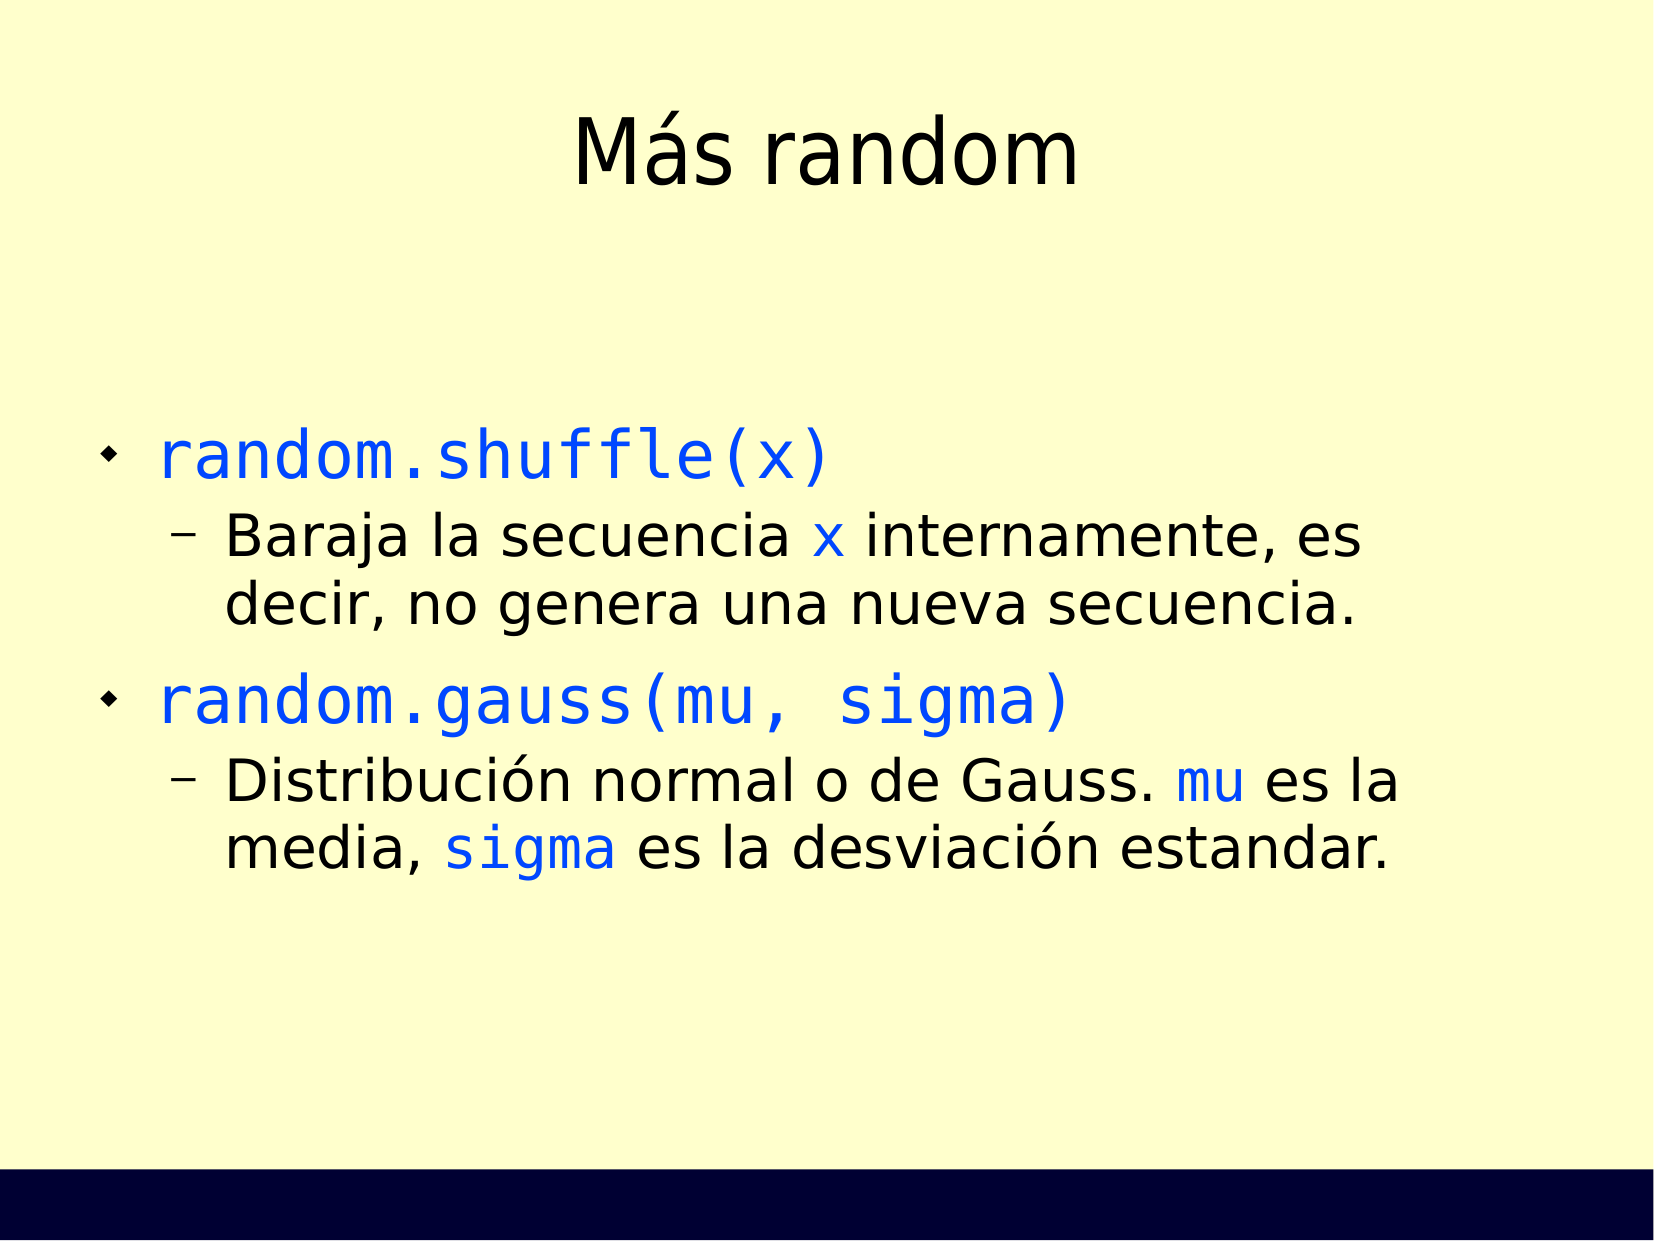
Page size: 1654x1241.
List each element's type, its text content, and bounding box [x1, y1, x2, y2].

title Más random [82, 49, 1571, 257]
list random.shuffle(x) Baraja la secuencia x internamente, es decir, no genera una nueva secuencia. random.gauss(mu, sigma) Distribución normal o de Gauss. mu es la media, sigma es la desviación estandar. [82, 290, 1538, 1010]
